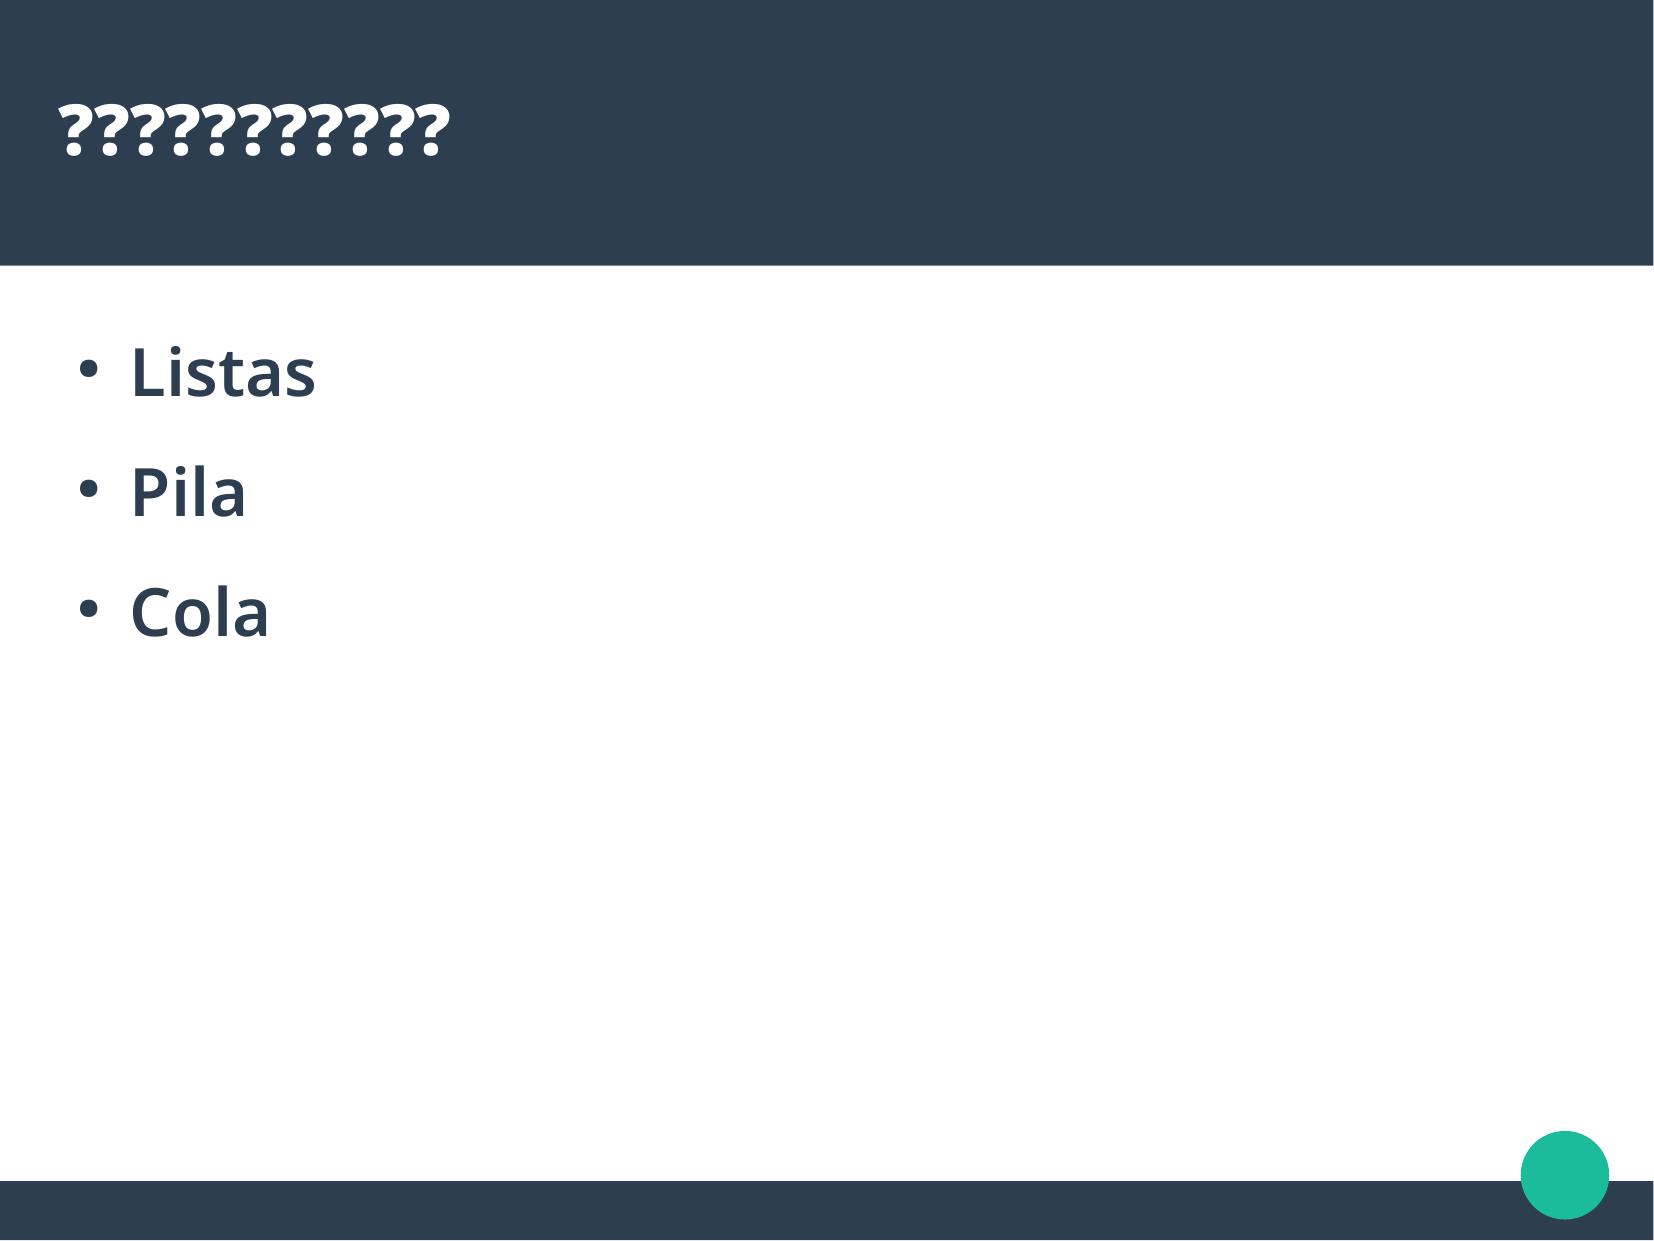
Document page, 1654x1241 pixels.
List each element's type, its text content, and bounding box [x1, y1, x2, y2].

list Listas Pila Cola [59, 324, 1595, 1152]
title ??????????? [59, 49, 1595, 207]
